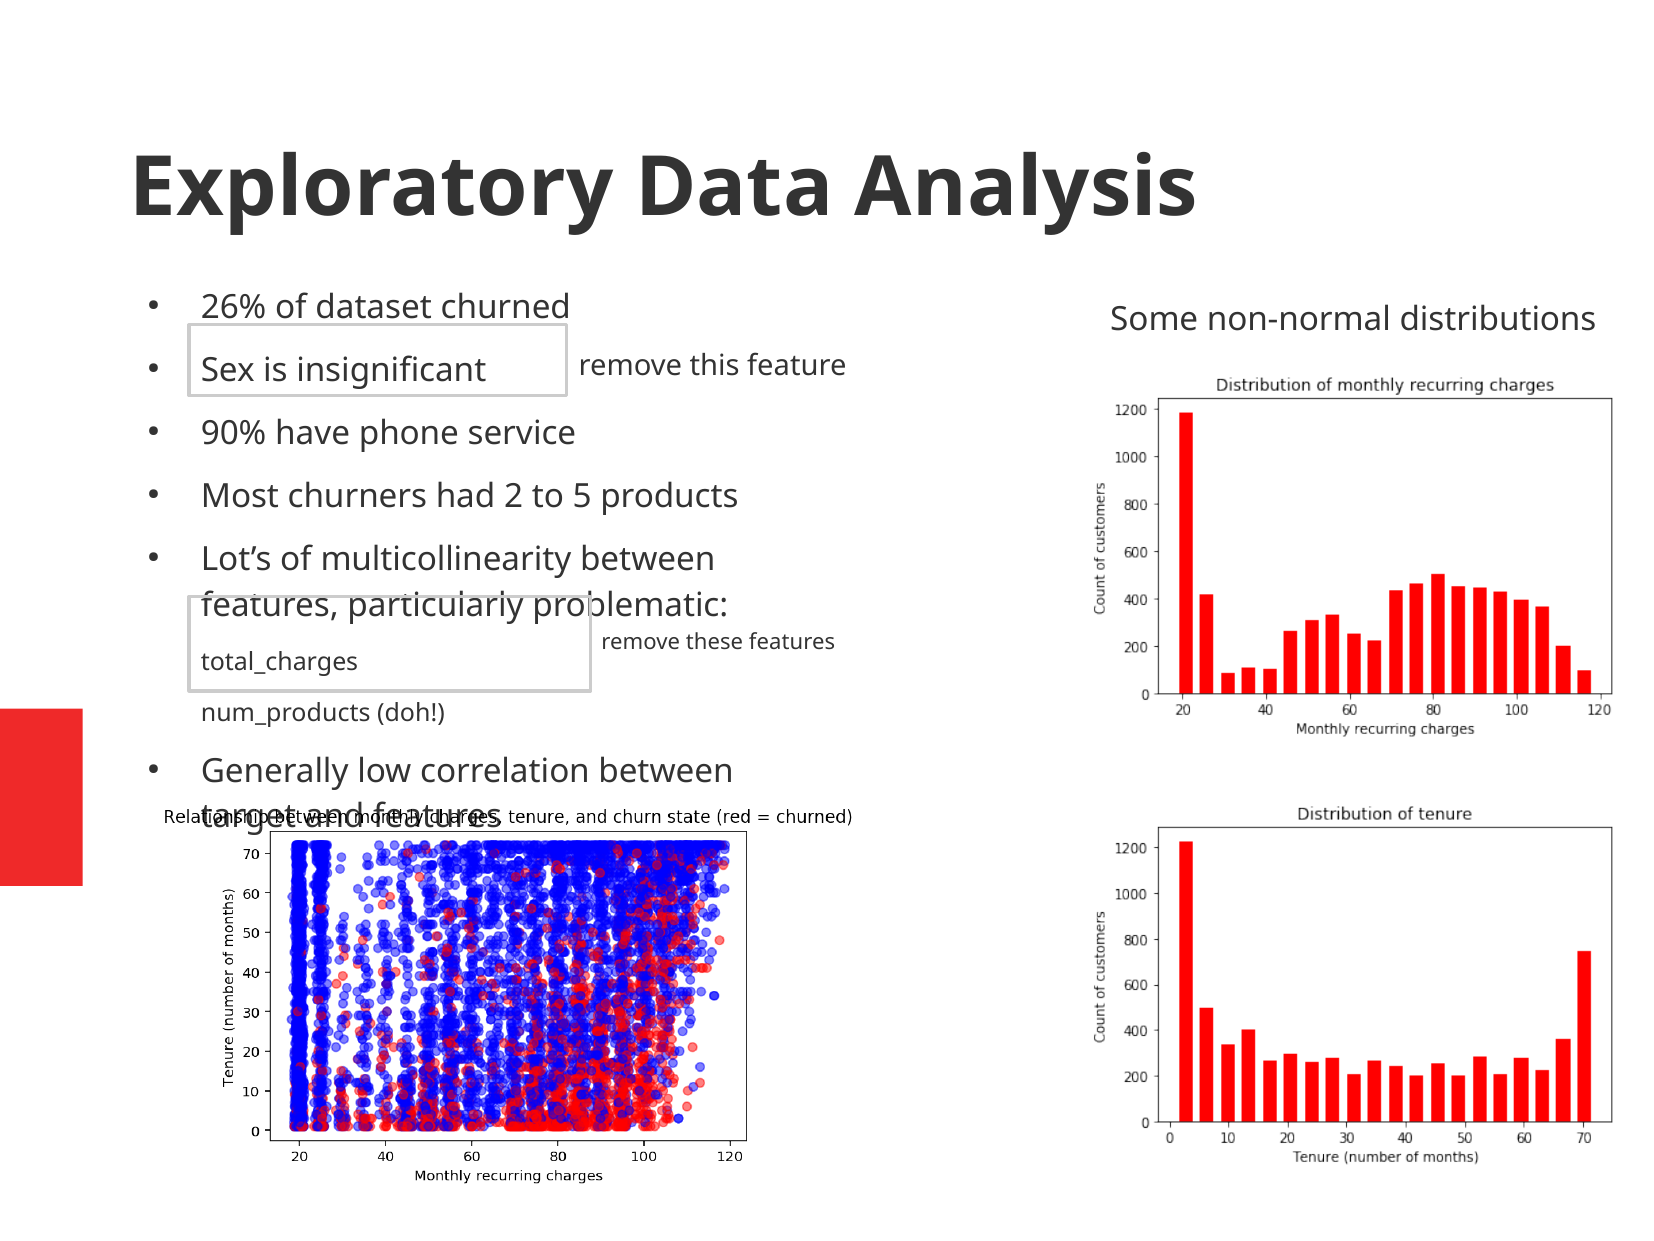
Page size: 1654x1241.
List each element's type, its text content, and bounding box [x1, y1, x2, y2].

list remove this feature [578, 343, 852, 390]
title Exploratory Data Analysis [129, 64, 1536, 302]
picture [1086, 368, 1625, 745]
list Some non-normal distributions [1110, 295, 1630, 343]
picture [1086, 797, 1625, 1173]
list 26% of dataset churned Sex is insignificant 90% have phone service Most churners had 2 to 5 products Lot’s of multicollinearity between features, particularly problematic: total_charges num_products (doh!) Generally low correlation between target and features [129, 283, 816, 1003]
picture [153, 799, 863, 1193]
list remove these features [601, 625, 875, 673]
